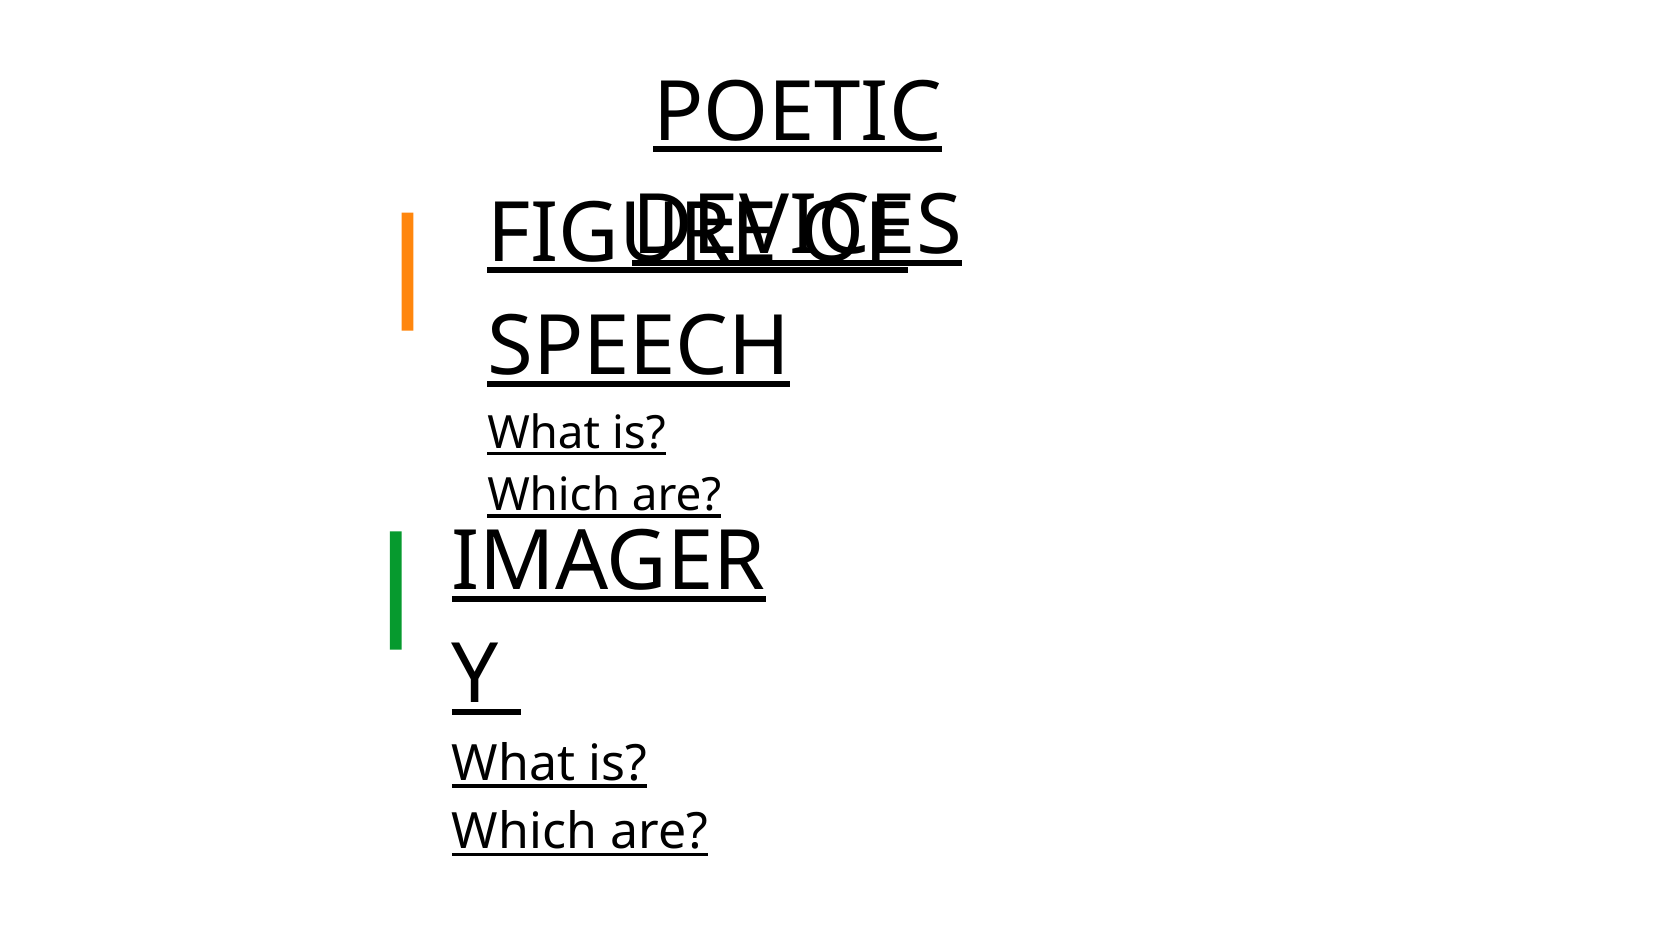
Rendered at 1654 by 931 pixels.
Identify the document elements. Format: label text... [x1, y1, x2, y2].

text_box [389, 531, 402, 650]
text_box [401, 212, 414, 331]
text_box POETIC DEVICES [543, 43, 1052, 164]
text_box FIGURE OF SPEECH What is? Which are? [472, 164, 1063, 355]
text_box IMAGERY What is? Which are? [437, 492, 804, 804]
